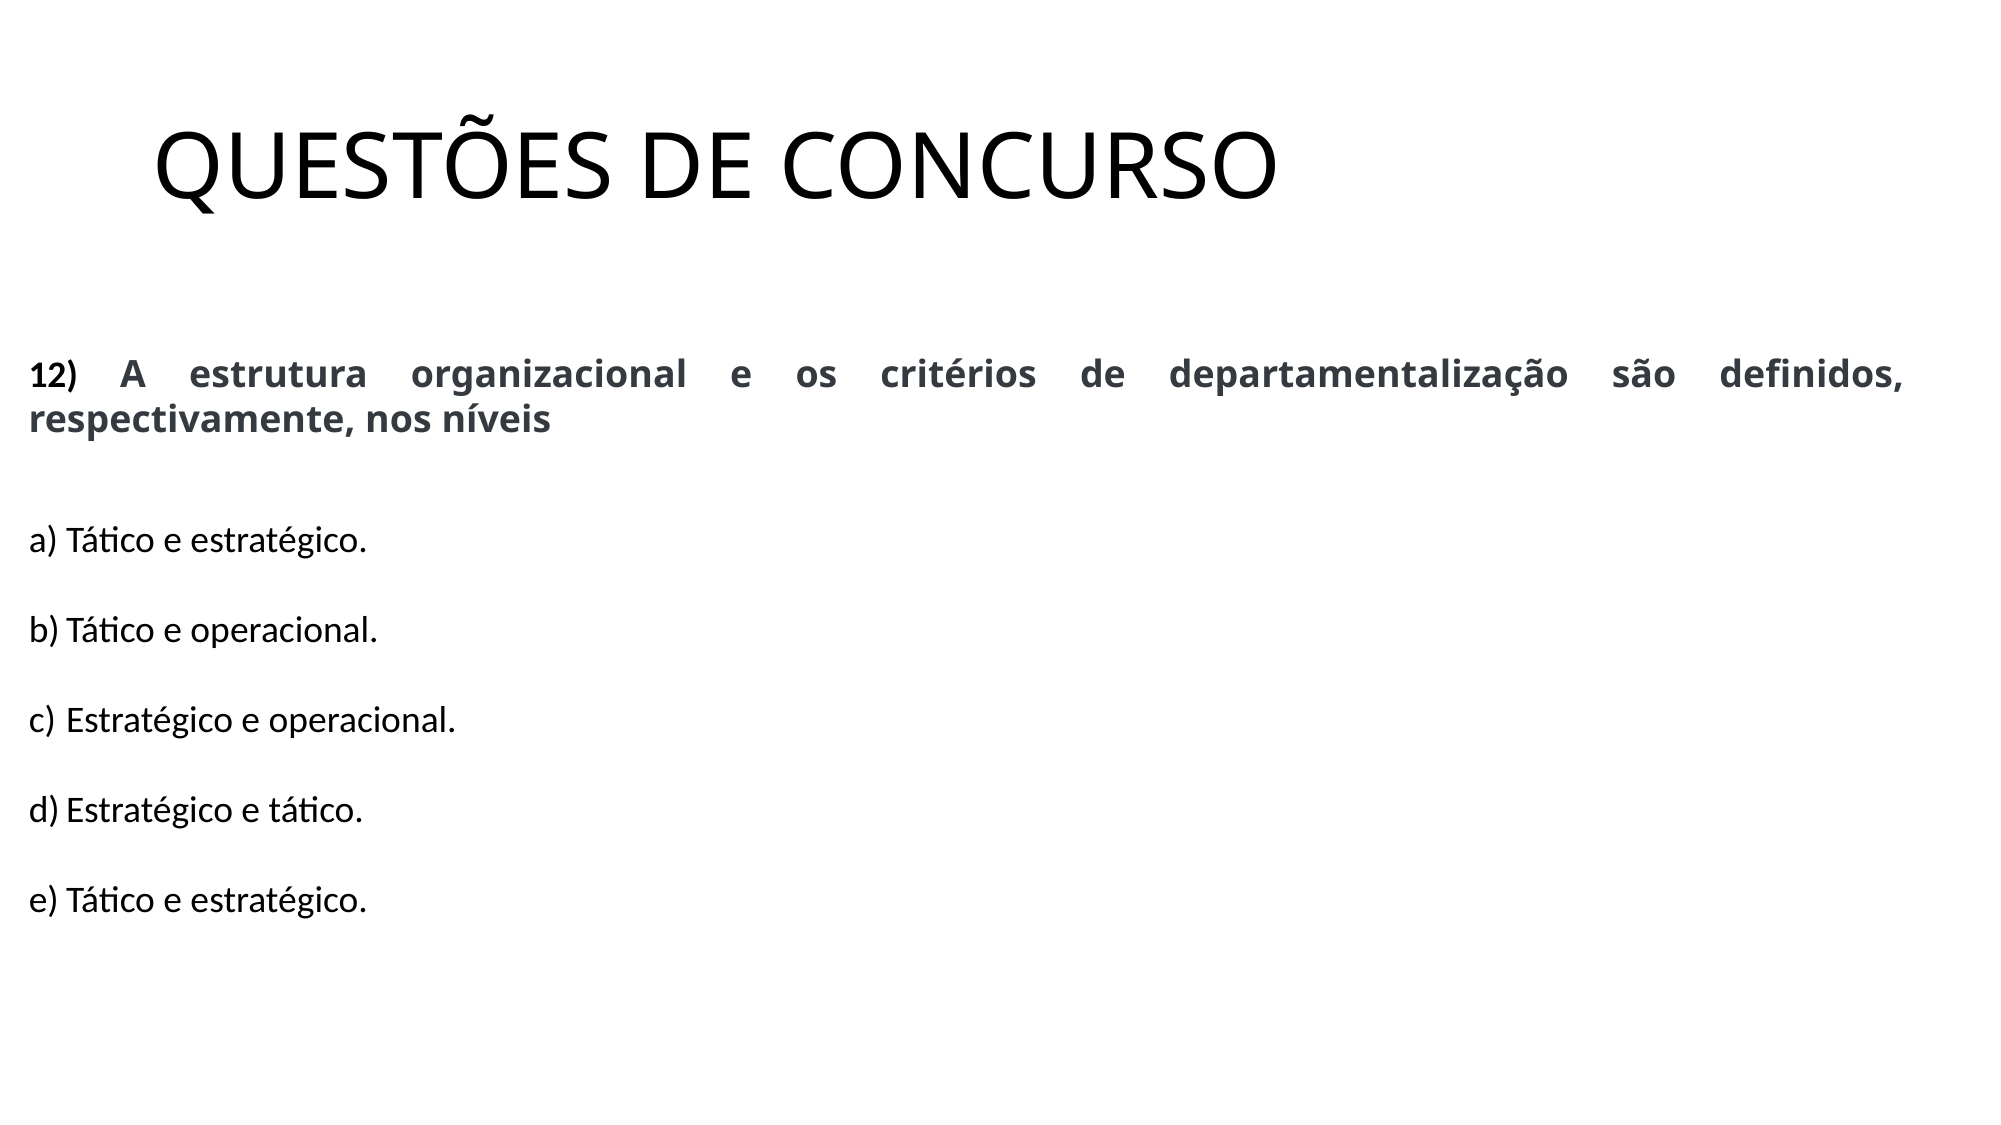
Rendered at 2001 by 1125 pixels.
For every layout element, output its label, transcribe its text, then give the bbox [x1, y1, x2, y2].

list 12) A estrutura organizacional e os critérios de departamentalização são definidos, respectivamente, nos níveis Tático e estratégico. Tático e operacional. Estratégico e operacional. Estratégico e tático. Tático e estratégico. [13, 342, 1921, 1035]
title QUESTÕES DE CONCURSO [137, 59, 1863, 278]
